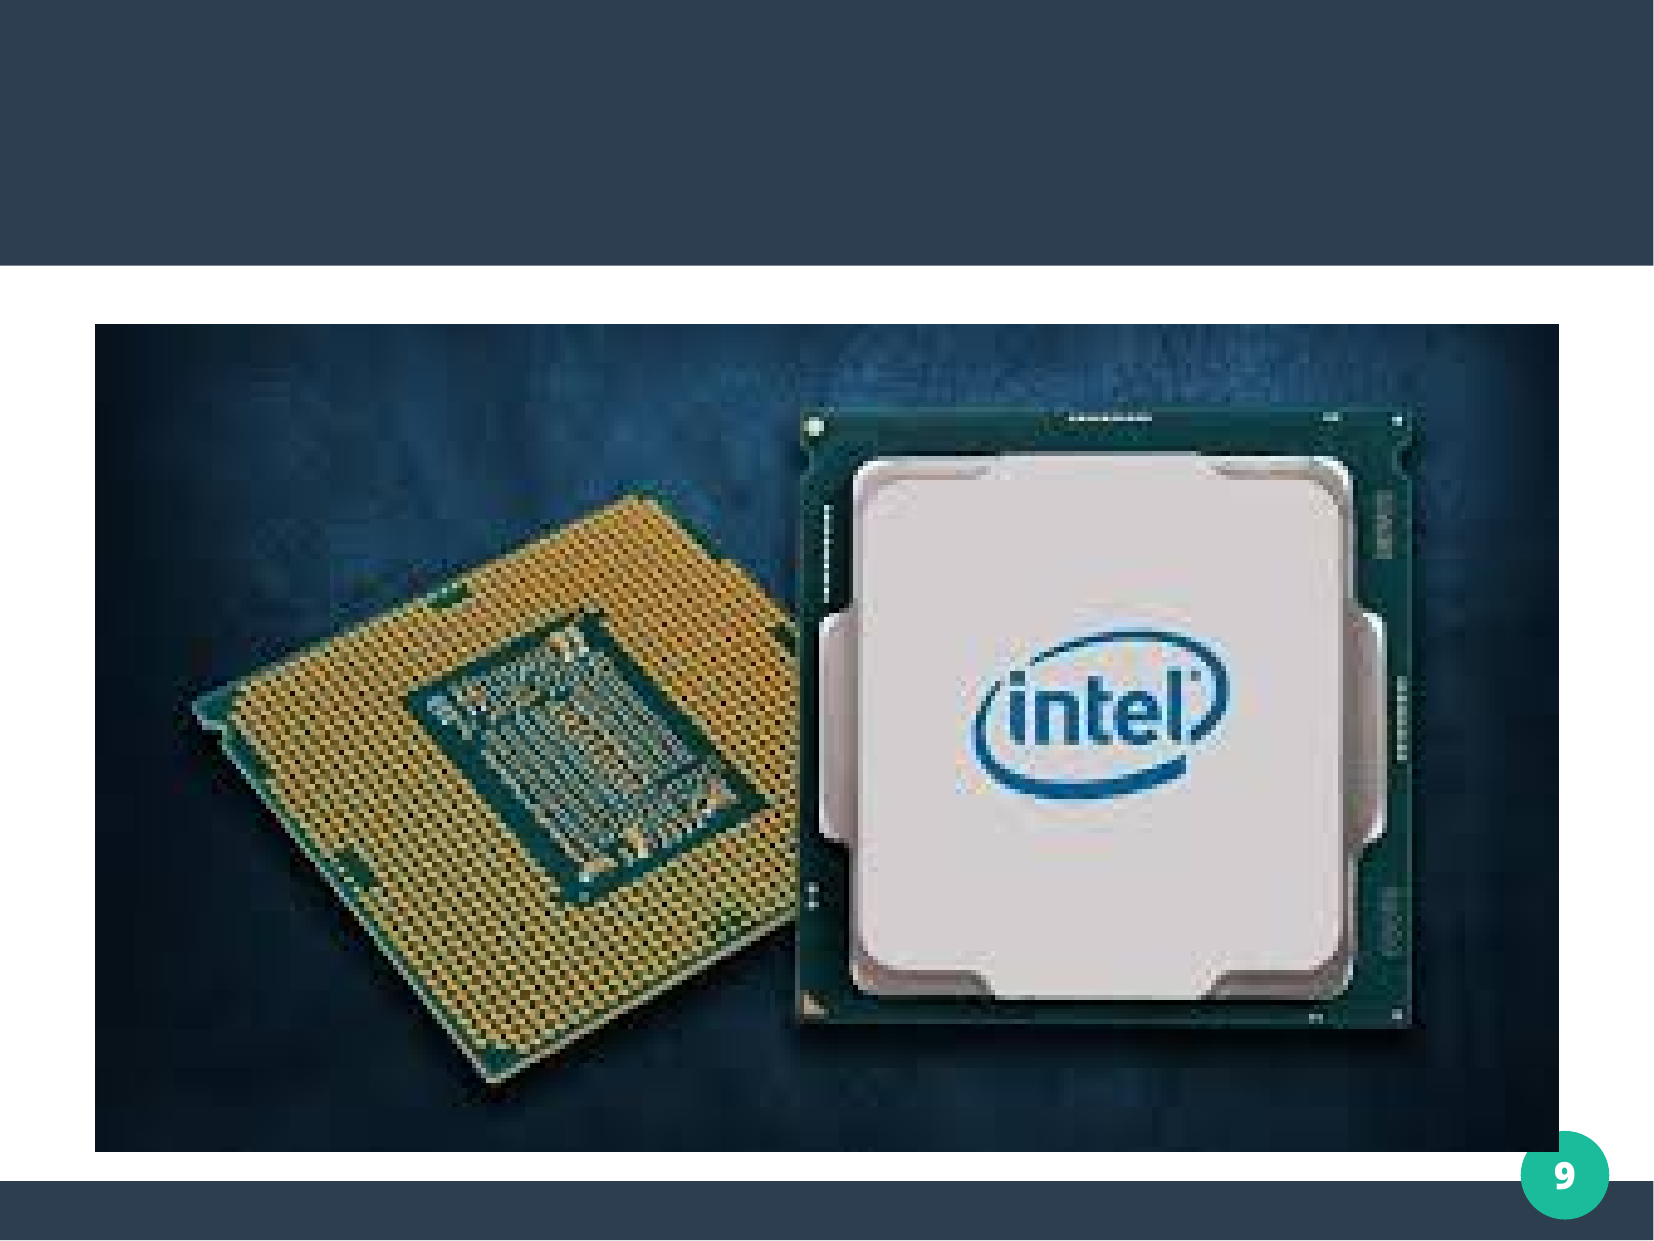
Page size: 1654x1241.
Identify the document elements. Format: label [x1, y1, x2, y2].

picture [95, 324, 1559, 1152]
